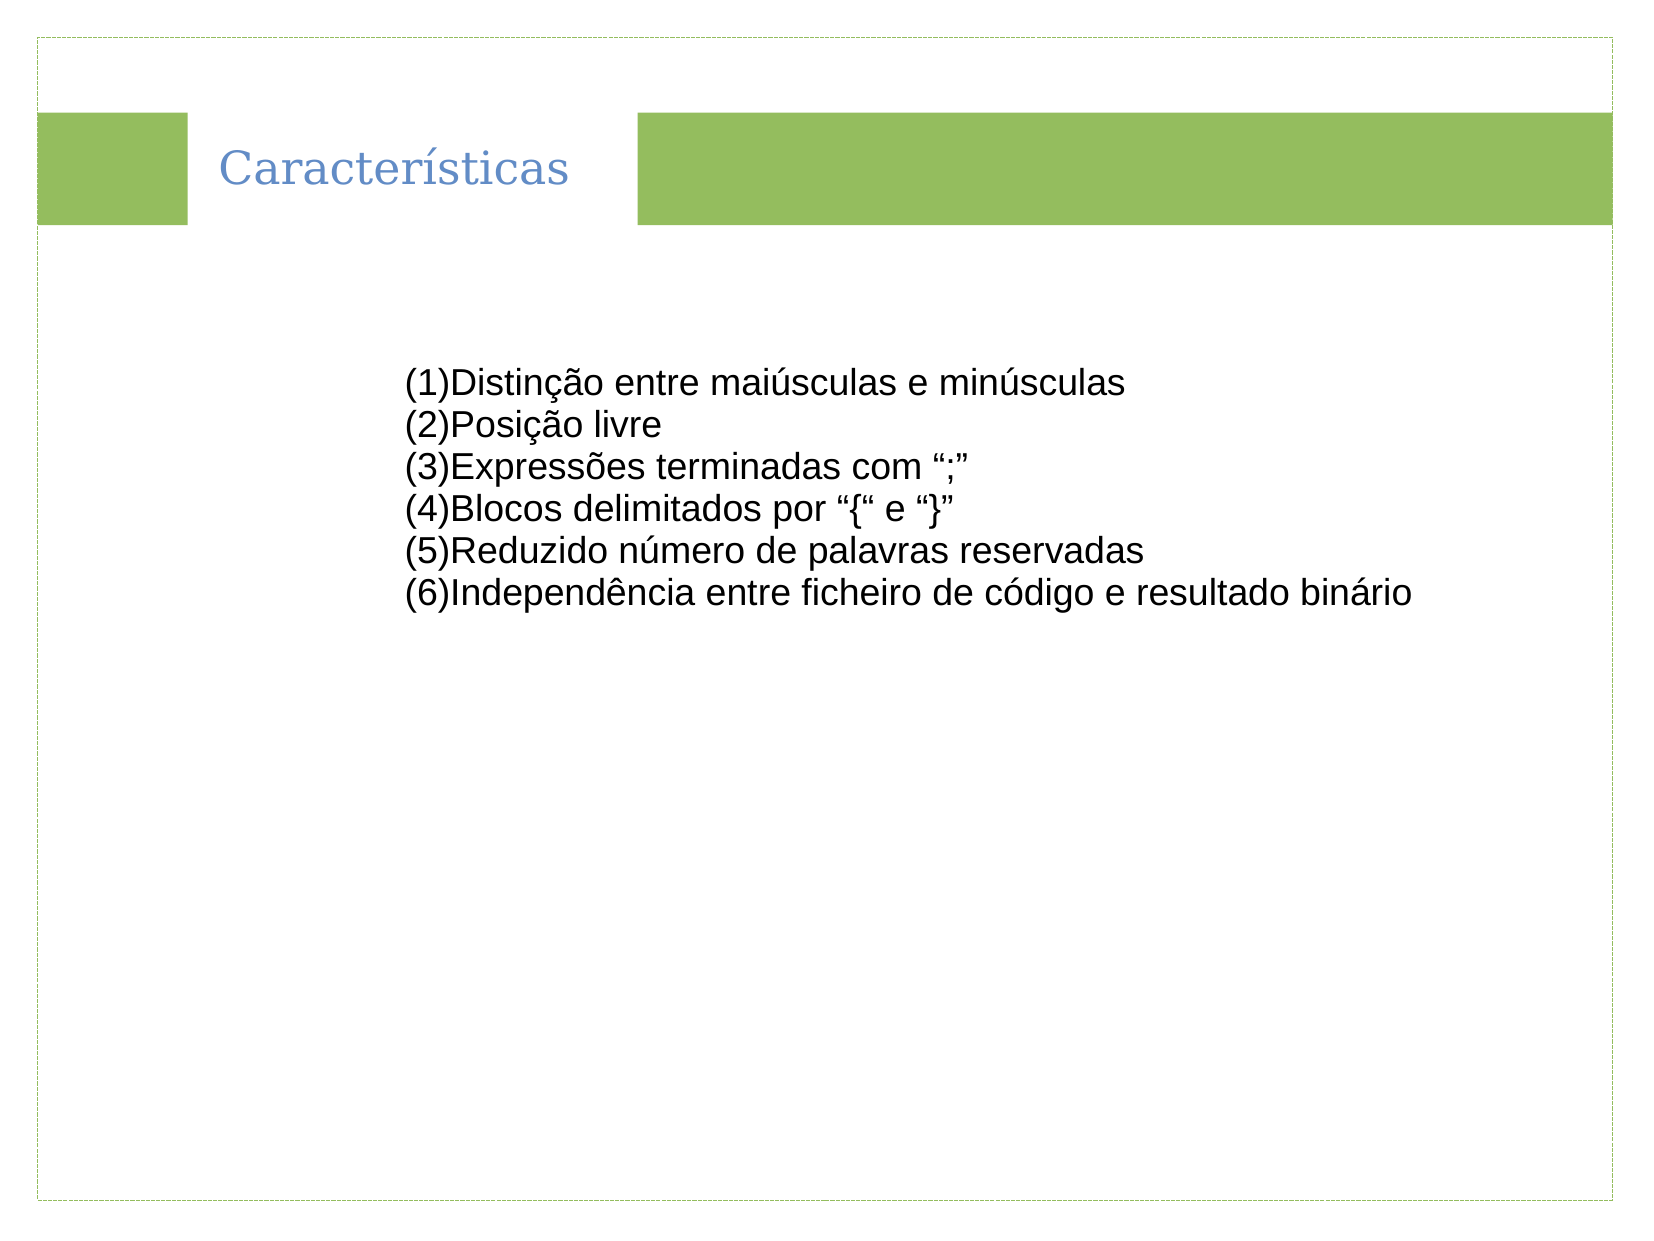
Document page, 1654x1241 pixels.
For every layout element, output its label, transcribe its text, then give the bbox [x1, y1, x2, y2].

text_box [637, 112, 1613, 226]
text_box Características [203, 134, 586, 203]
text_box [37, 112, 188, 226]
text_box Distinção entre maiúsculas e minúsculas Posição livre Expressões terminadas com “;” Blocos delimitados por “{“ e “}” Reduzido número de palavras reservadas Independência entre ficheiro de código e resultado binário [354, 354, 1431, 622]
